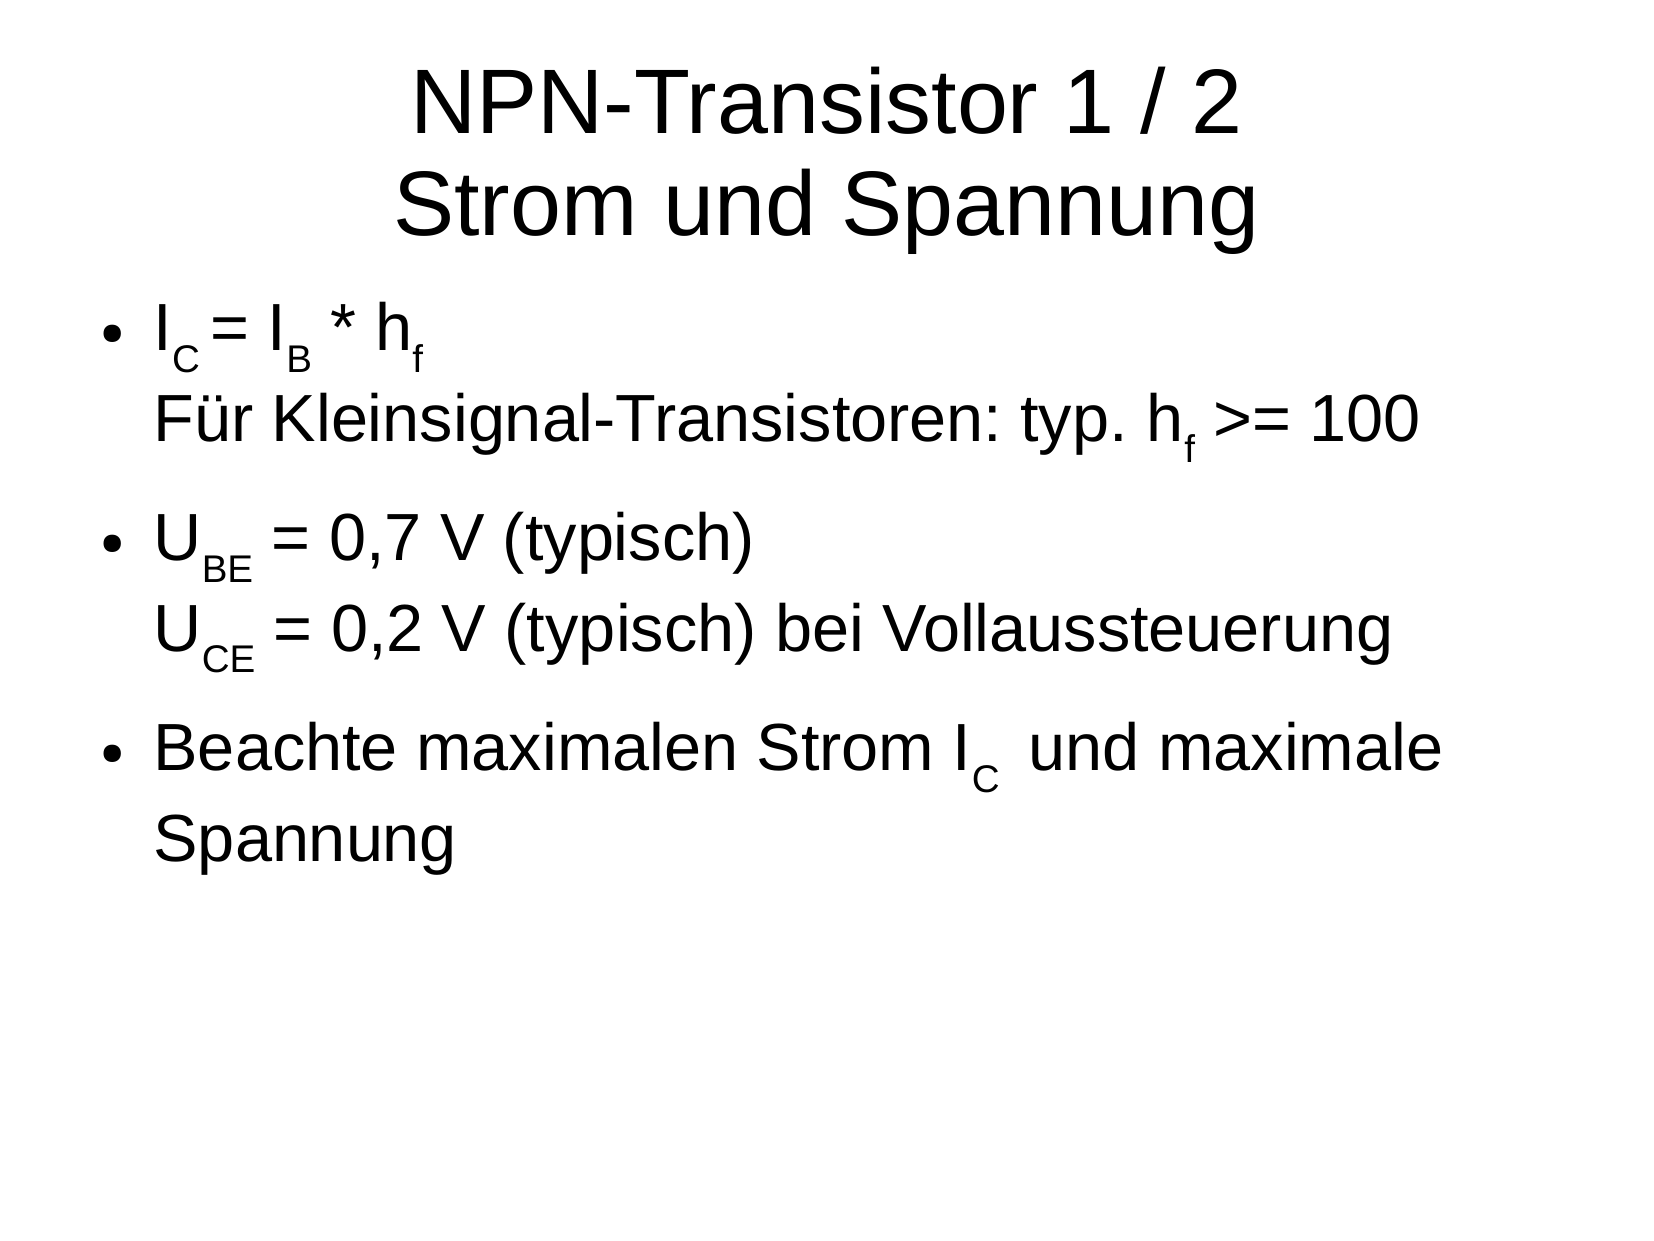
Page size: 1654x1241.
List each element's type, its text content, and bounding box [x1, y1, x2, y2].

title NPN-Transistor 1 / 2 Strom und Spannung [82, 49, 1571, 257]
list IC = IB * hf Für Kleinsignal-Transistoren: typ. hf >= 100 UBE = 0,7 V (typisch) UCE = 0,2 V (typisch) bei Vollaussteuerung Beachte maximalen Strom IC und maximale Spannung [82, 290, 1571, 1010]
